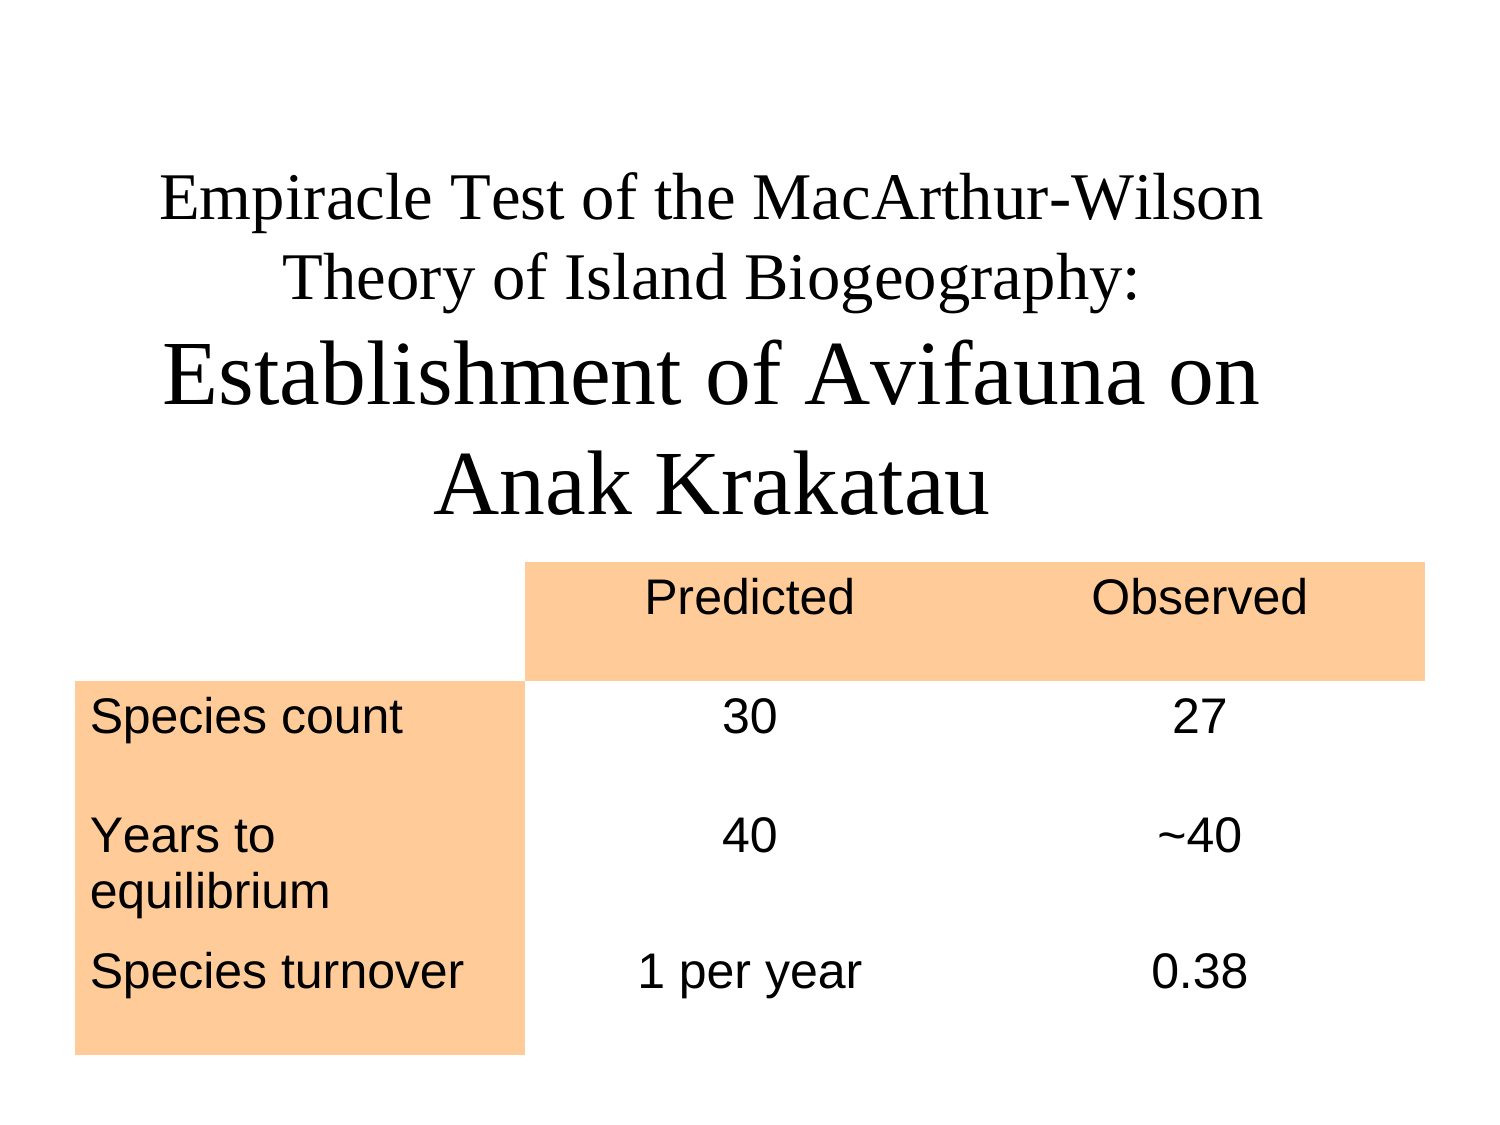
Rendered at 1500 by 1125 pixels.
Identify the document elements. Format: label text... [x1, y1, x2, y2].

table_cell Species turnover [75, 935, 525, 1055]
table_cell ~40 [975, 800, 1425, 935]
table_cell 40 [525, 800, 975, 935]
table_cell Species count [75, 681, 525, 800]
table_header Predicted [525, 562, 975, 681]
table_cell 27 [975, 681, 1425, 800]
table_cell Years to equilibrium [75, 800, 525, 935]
table_header [75, 562, 525, 681]
table_cell 1 per year [525, 935, 975, 1055]
title Empiracle Test of the MacArthur-Wilson Theory of Island Biogeography: Establishment of Avifauna on Anak Krakatau [75, 144, 1351, 541]
table_cell 0.38 [975, 935, 1425, 1055]
table_cell 30 [525, 681, 975, 800]
table_header Observed [975, 562, 1425, 681]
